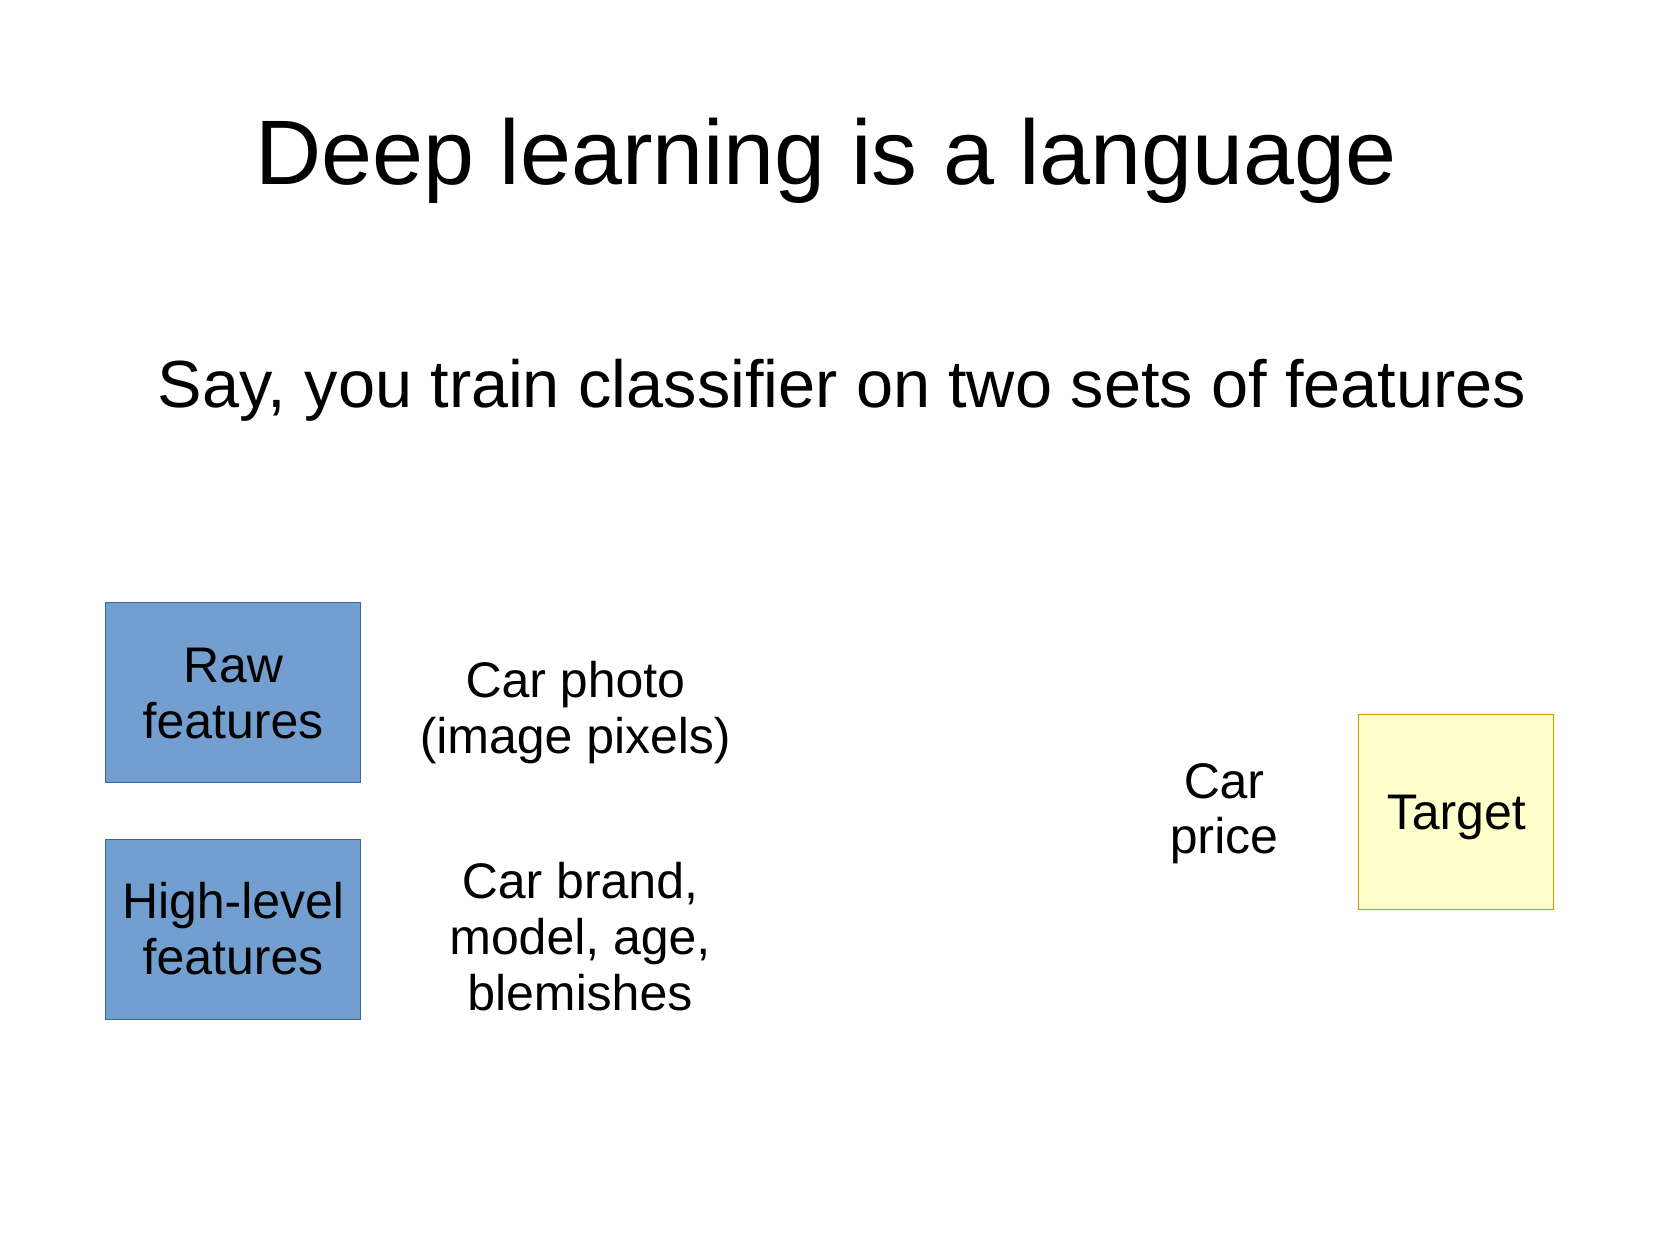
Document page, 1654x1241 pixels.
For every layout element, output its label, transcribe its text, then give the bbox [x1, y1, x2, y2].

text_box Car photo (image pixels) [405, 645, 746, 773]
text_box Target [1358, 714, 1554, 910]
text_box Car brand, model, age, blemishes [434, 845, 740, 1086]
text_box Say, you train classifier on two sets of features [9, 339, 1641, 729]
text_box High-level features [105, 839, 361, 1020]
text_box Raw features [105, 602, 361, 783]
title Deep learning is a language [82, 49, 1571, 257]
text_box Car price [1155, 745, 1293, 873]
